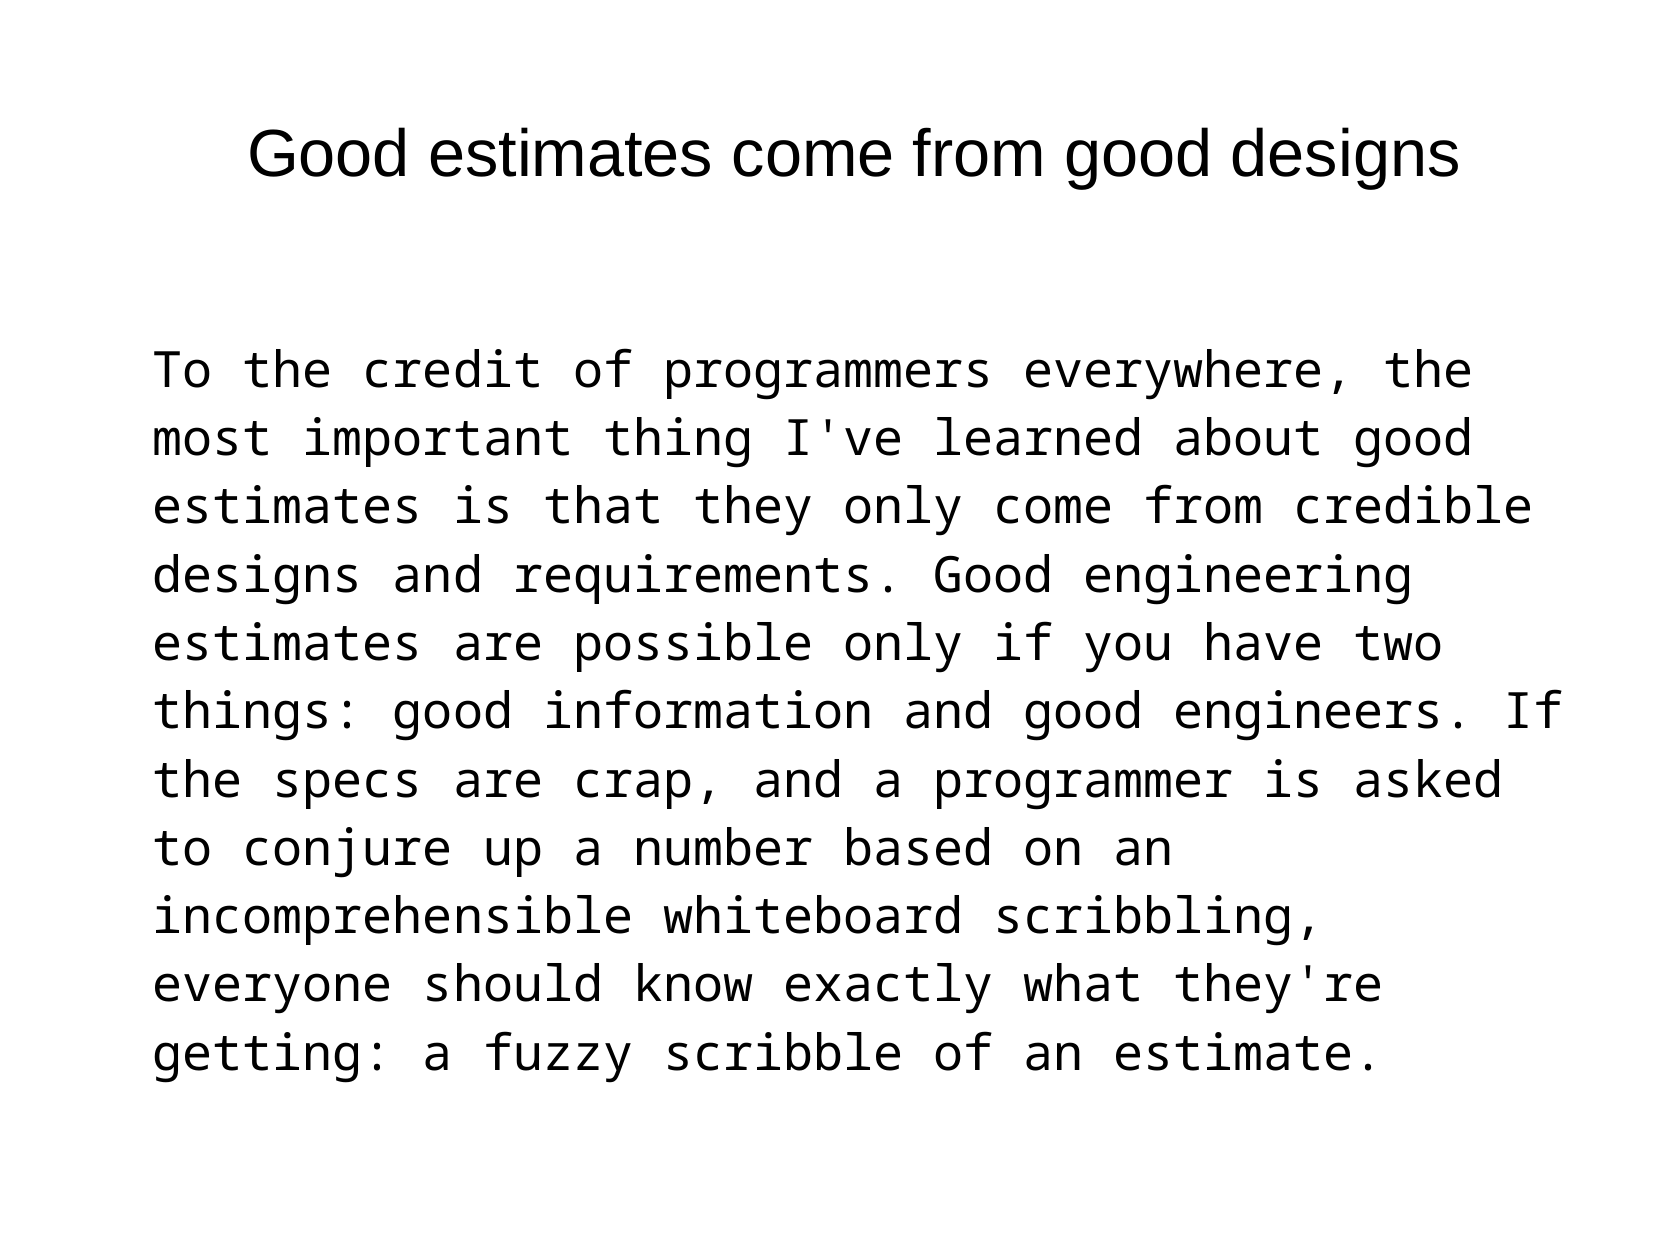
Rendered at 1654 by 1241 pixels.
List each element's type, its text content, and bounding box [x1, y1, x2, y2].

list To the credit of programmers everywhere, the most important thing I've learned about good estimates is that they only come from credible designs and requirements. Good engineering estimates are possible only if you have two things: good information and good engineers. If the specs are crap, and a programmer is asked to conjure up a number based on an incomprehensible whiteboard scribbling, everyone should know exactly what they're getting: a fuzzy scribble of an estimate. [82, 236, 1571, 1182]
title Good estimates come from good designs [82, 49, 1571, 236]
